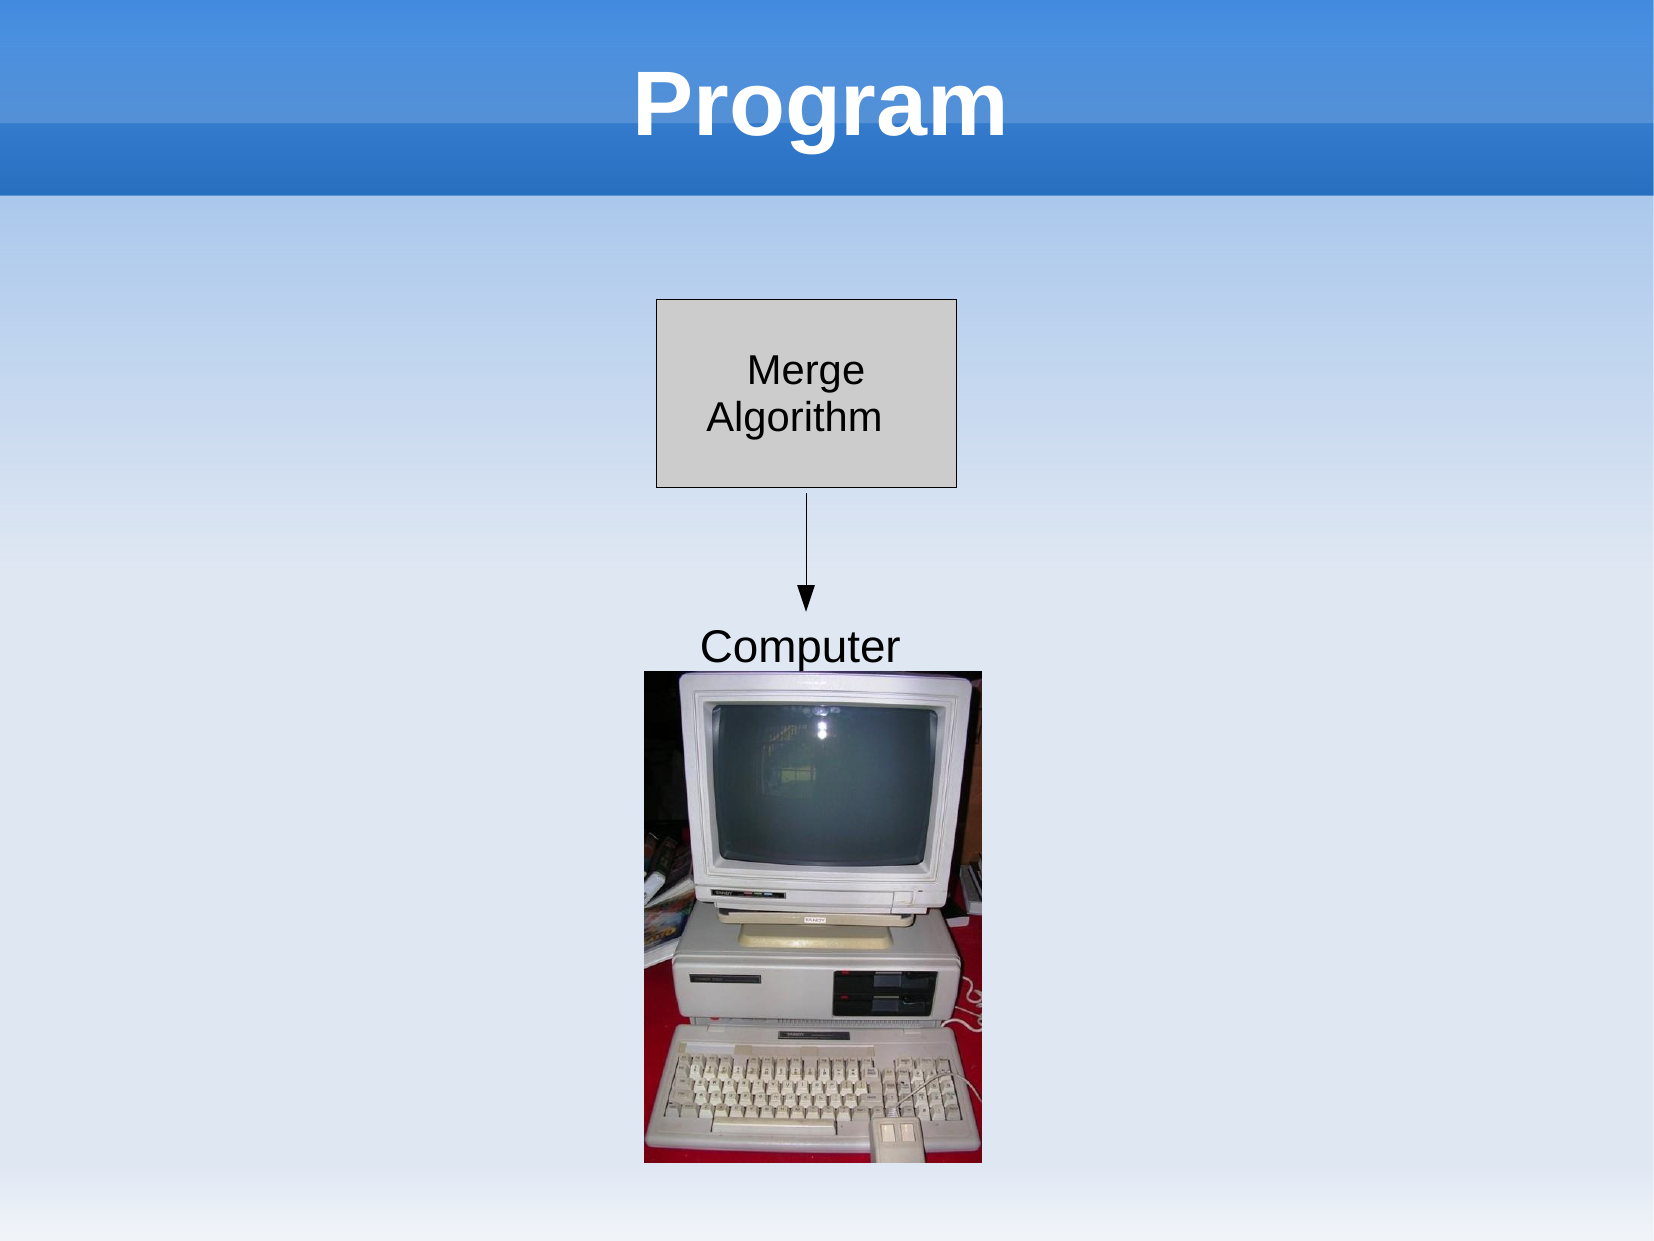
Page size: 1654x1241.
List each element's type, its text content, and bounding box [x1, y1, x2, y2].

text_box Merge Algorithm [656, 299, 957, 488]
picture [0, 0, 1654, 1241]
text_box Computer [685, 613, 917, 671]
title Program [76, 7, 1565, 200]
